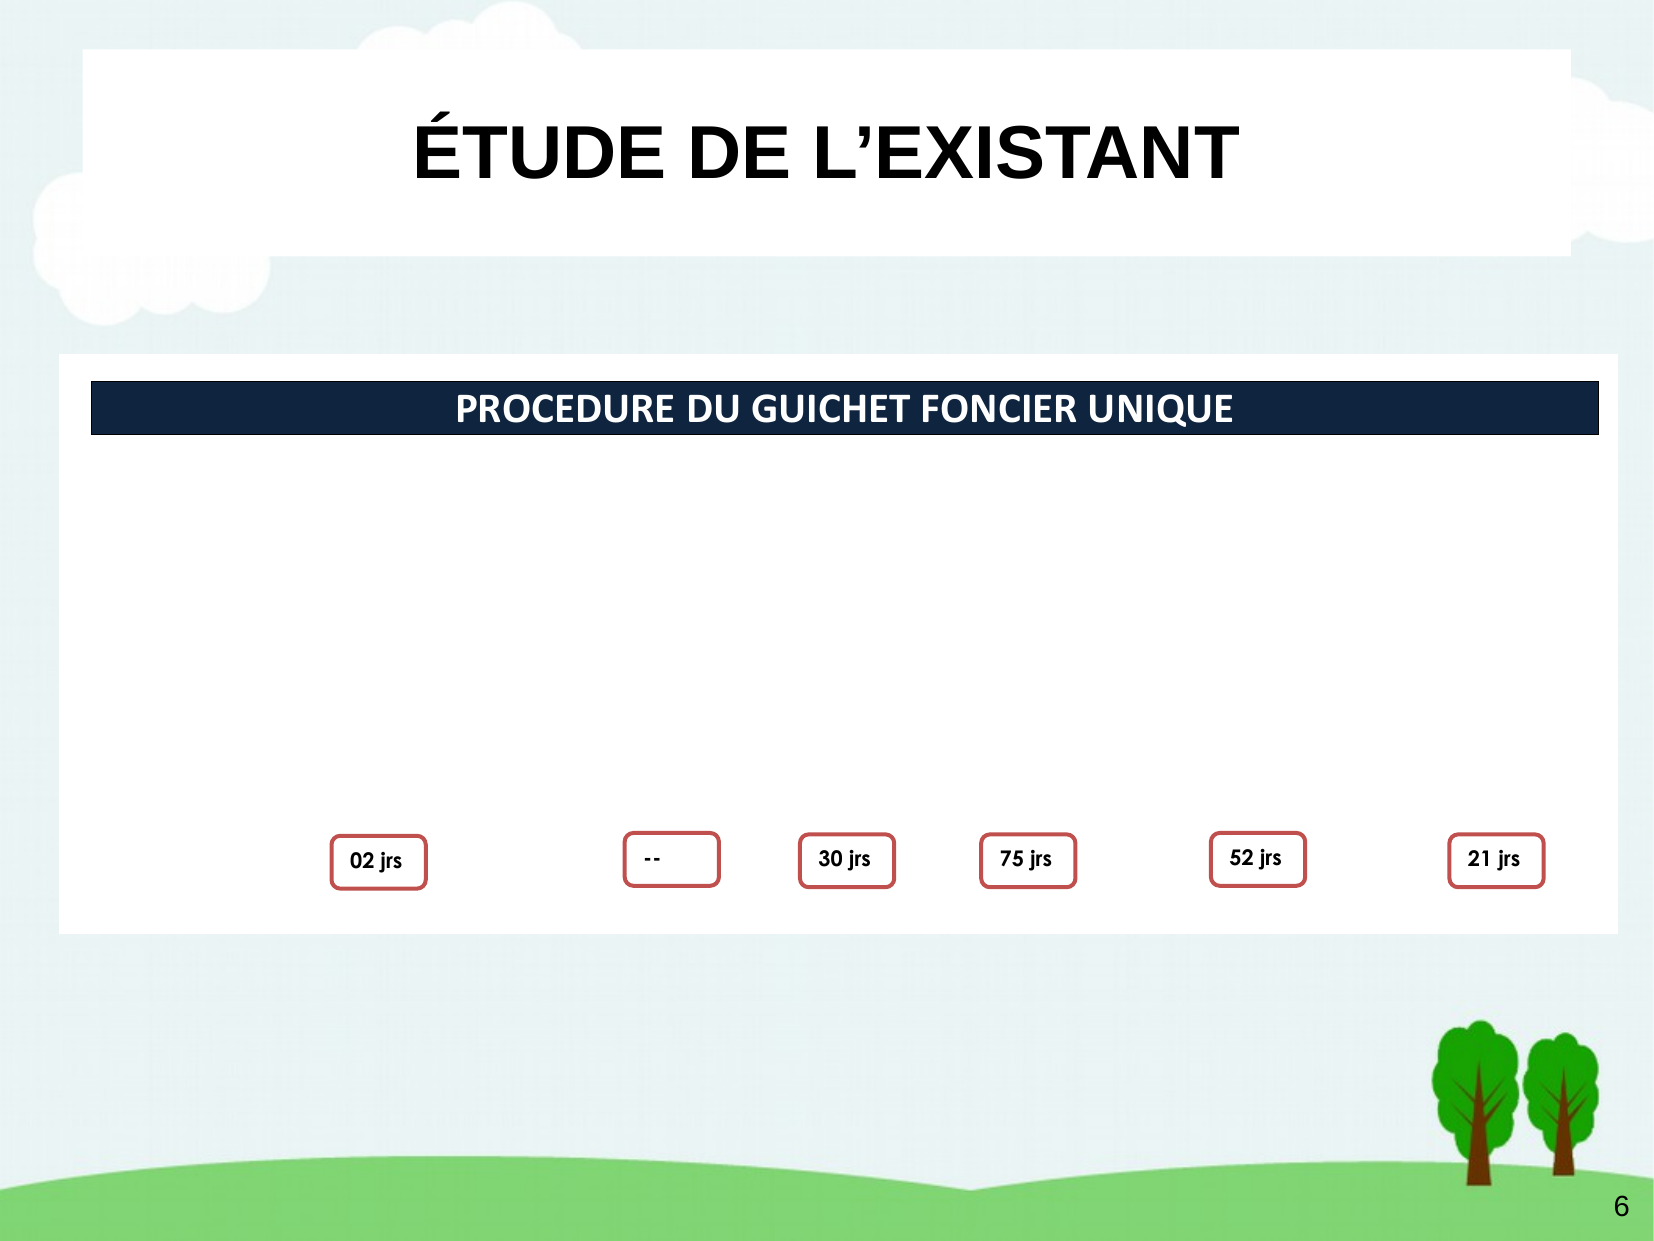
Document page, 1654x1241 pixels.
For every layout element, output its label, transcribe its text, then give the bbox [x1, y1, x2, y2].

picture [0, 0, 1654, 1241]
title ÉTUDE DE L’EXISTANT [82, 49, 1571, 257]
